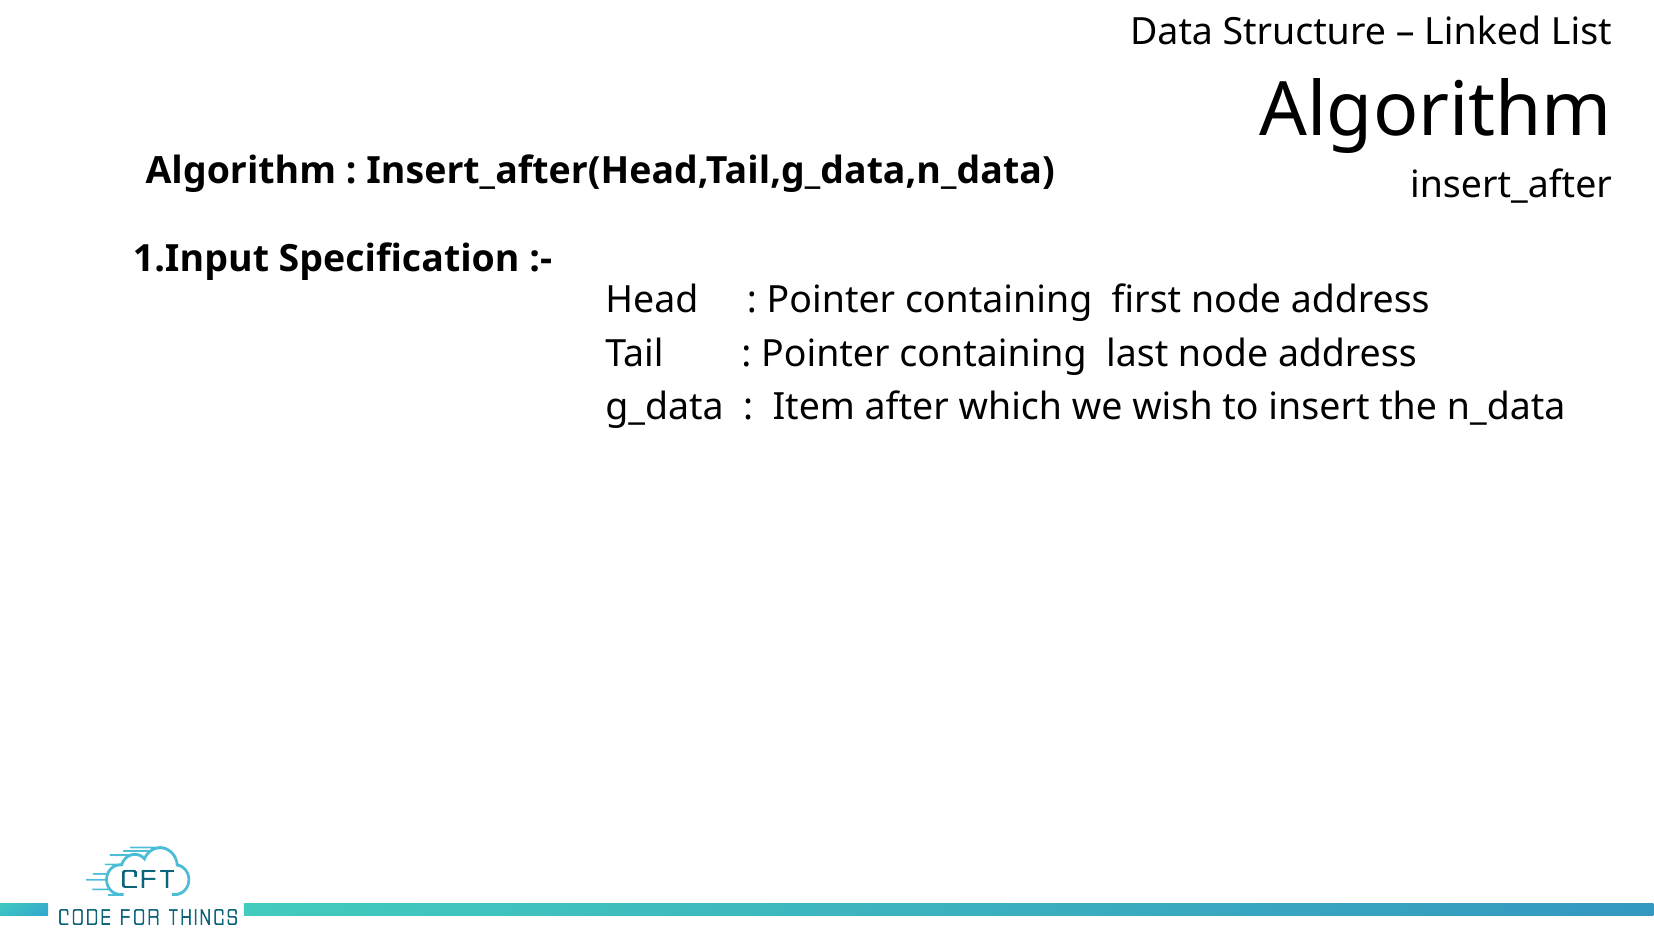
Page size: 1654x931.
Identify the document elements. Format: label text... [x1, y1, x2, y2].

text_box Head : Pointer containing first node address [590, 264, 1637, 318]
text_box 1.Input Specification :- [118, 224, 662, 293]
title Data Structure – Linked List Algorithm insert_after [1093, 0, 1613, 216]
text_box g_data : Item after which we wish to insert the n_data [590, 372, 1654, 474]
text_box Tail : Pointer containing last node address [590, 318, 1637, 385]
text_box Algorithm : Insert_after(Head,Tail,g_data,n_data) [130, 136, 1198, 204]
picture [59, 846, 237, 925]
